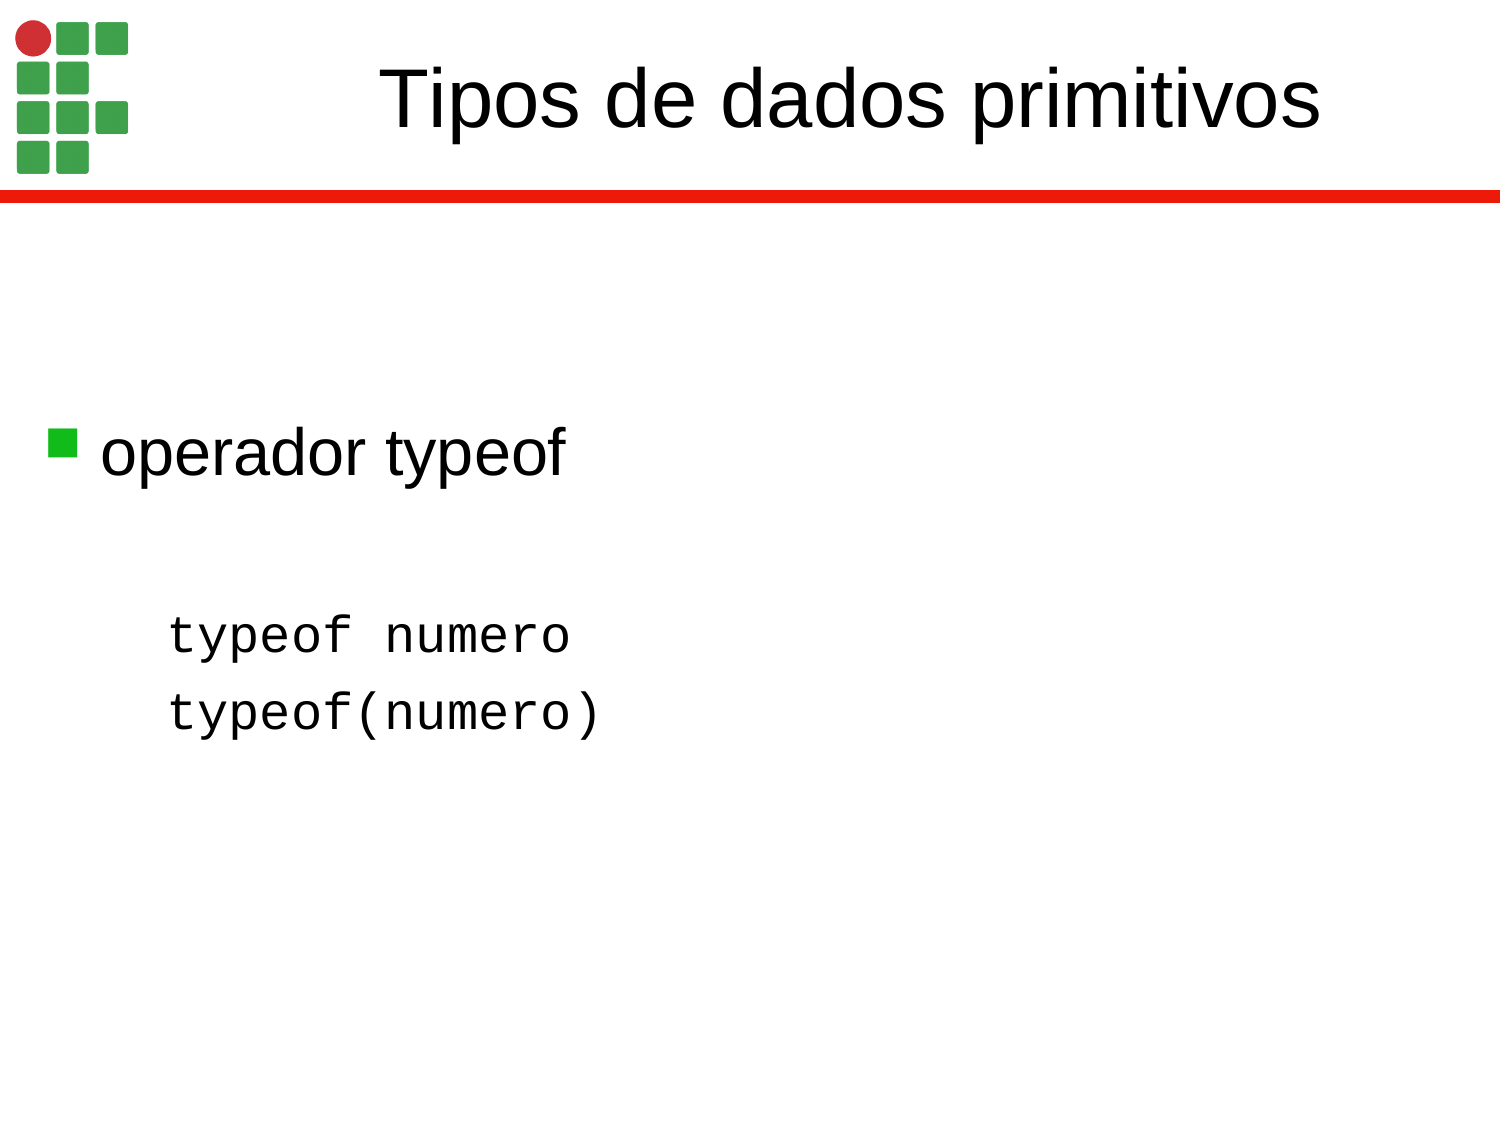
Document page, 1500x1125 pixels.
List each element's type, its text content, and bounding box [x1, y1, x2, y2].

list operador typeof typeof numero typeof(numero) [29, 207, 1471, 1087]
picture [14, 16, 130, 178]
title Tipos de dados primitivos [230, 0, 1471, 202]
